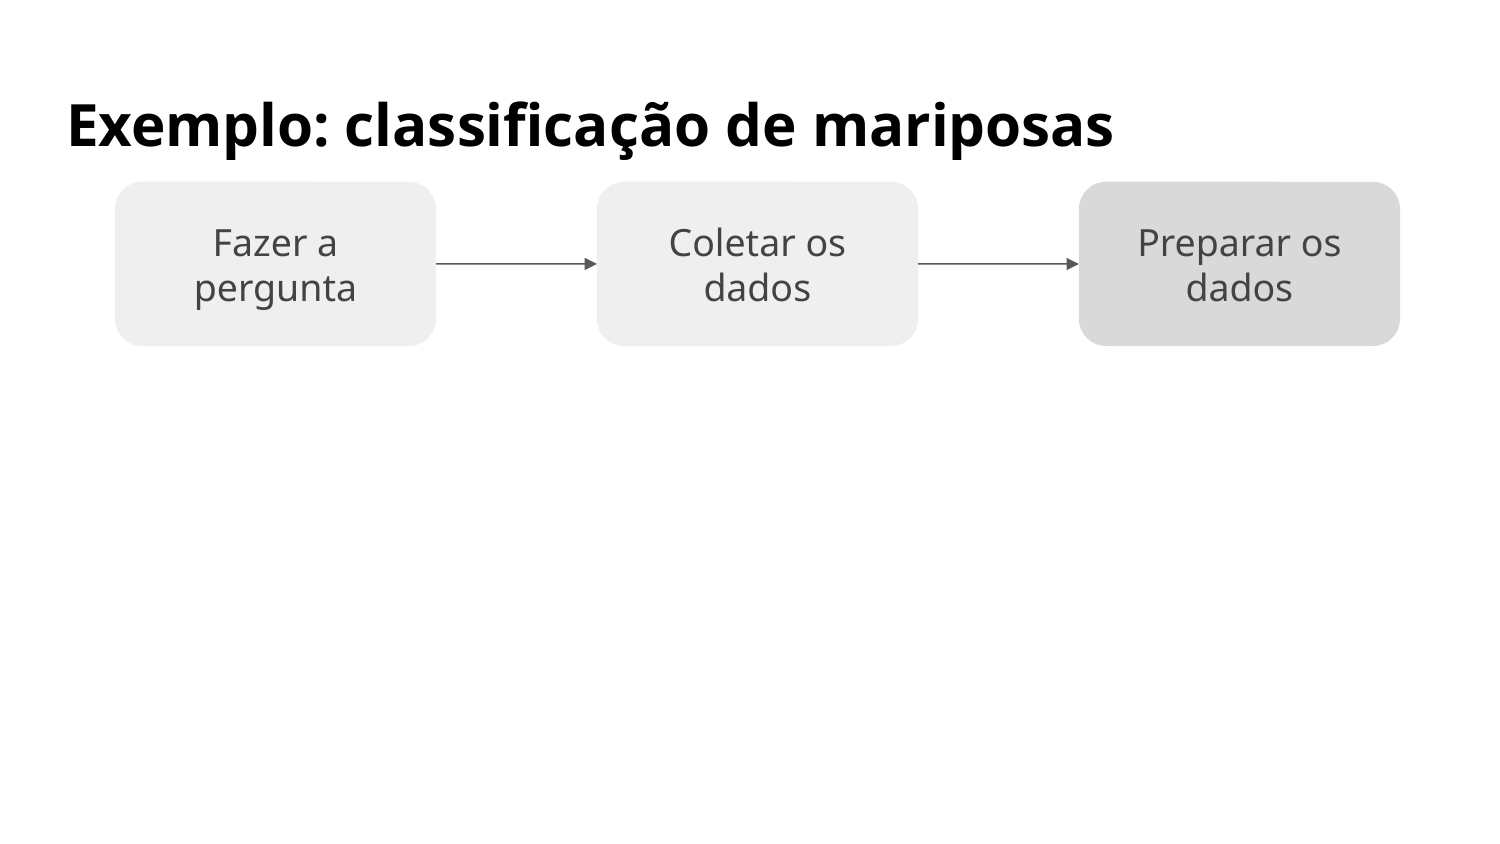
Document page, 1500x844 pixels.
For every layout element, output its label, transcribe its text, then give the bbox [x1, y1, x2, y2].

text_box Preparar os dados [1078, 181, 1401, 347]
title Exemplo: classificação de mariposas [51, 72, 1449, 167]
text_box Fazer a pergunta [114, 181, 437, 347]
text_box Coletar os dados [596, 181, 919, 347]
